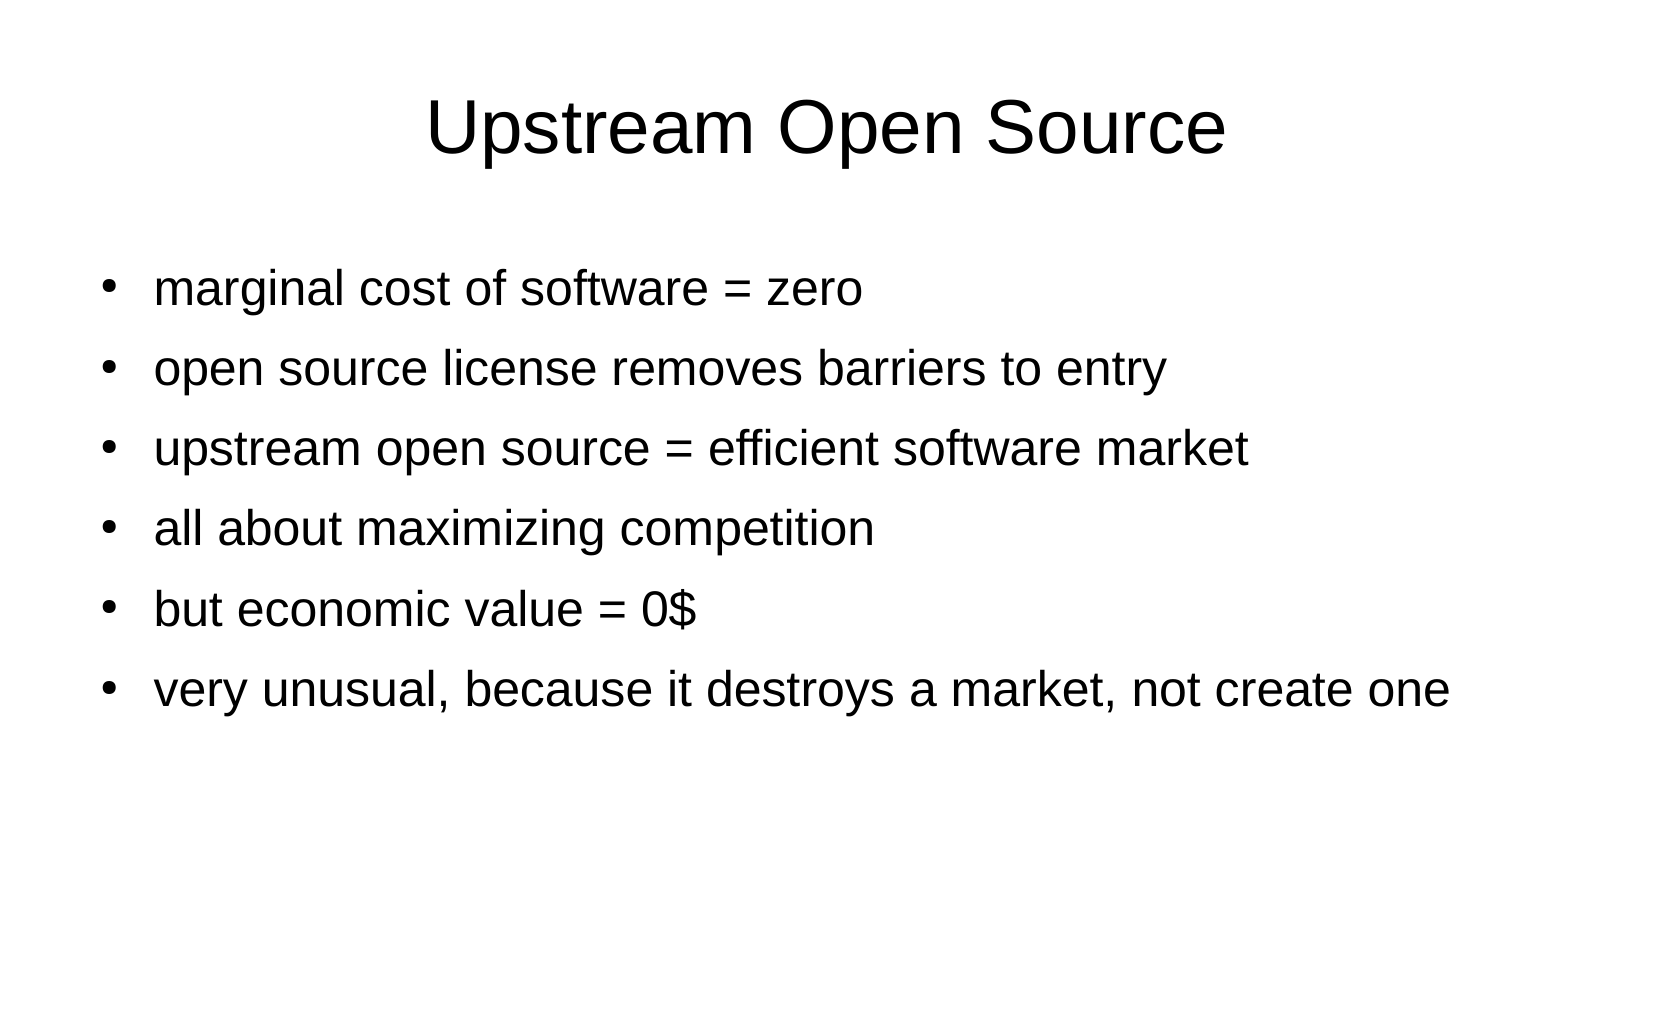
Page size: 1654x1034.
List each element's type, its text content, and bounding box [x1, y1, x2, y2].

list marginal cost of software = zero open source license removes barriers to entry upstream open source = efficient software market all about maximizing competition but economic value = 0$ very unusual, because it destroys a market, not create one [82, 259, 1571, 898]
title Upstream Open Source [82, 41, 1571, 214]
